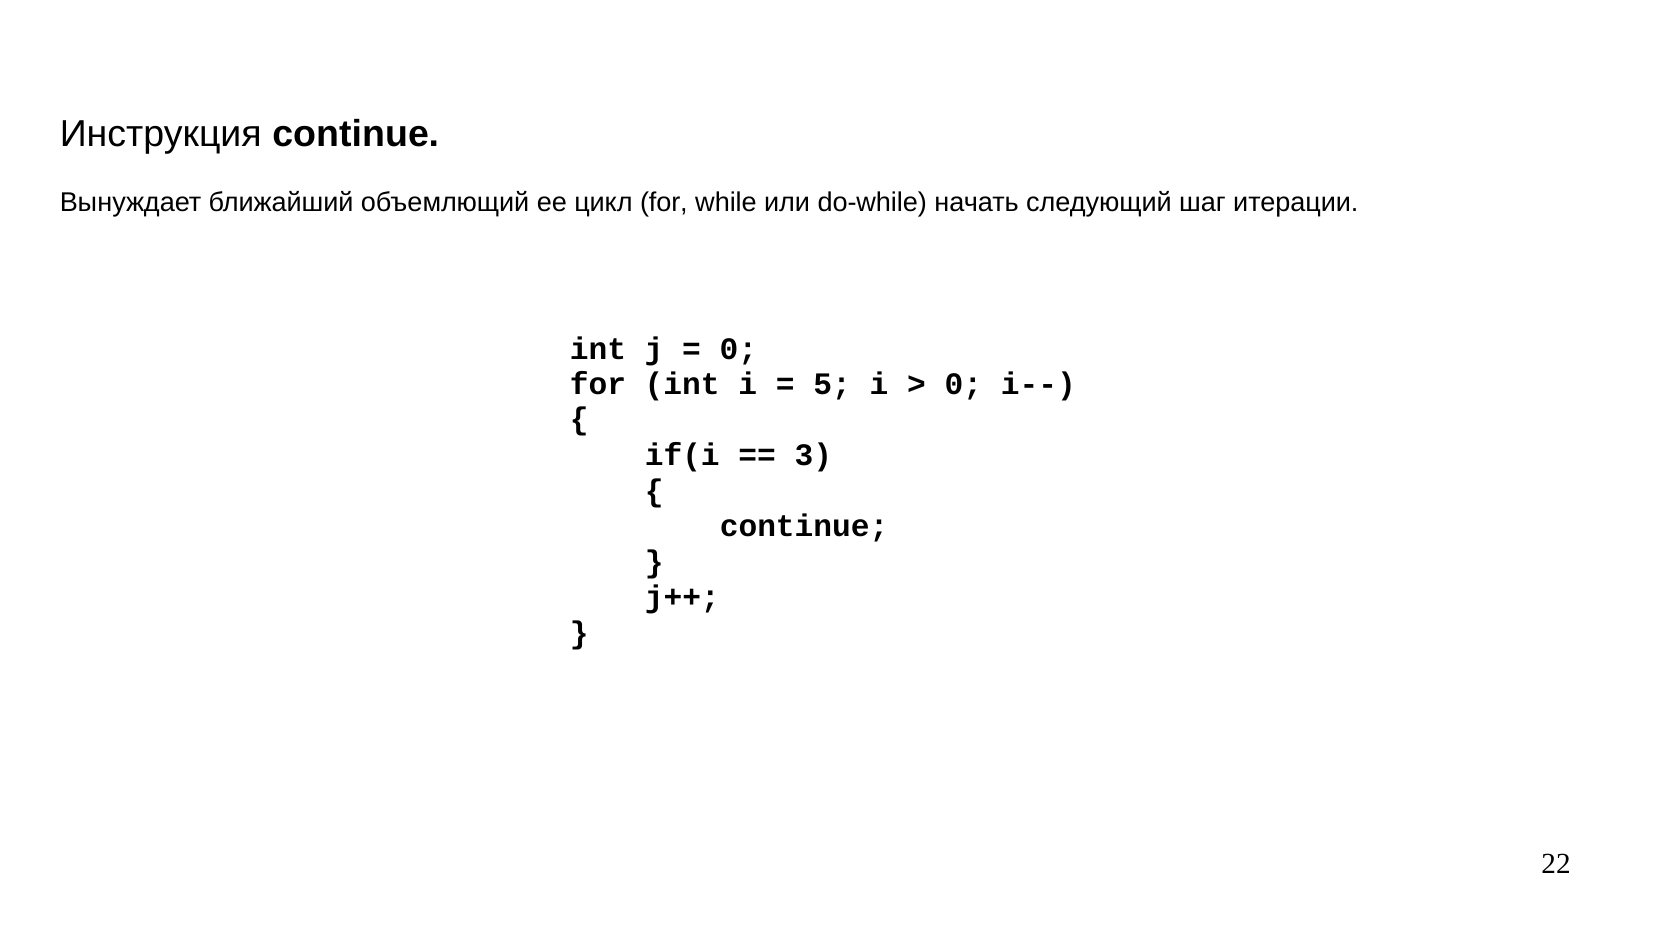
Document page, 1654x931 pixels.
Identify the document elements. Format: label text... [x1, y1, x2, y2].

text_box Инструкция continue. [45, 105, 1366, 162]
text_box Вынуждает ближайший объемлющий ее цикл (for, while или do-while) начать следующий шаг итерации. [45, 180, 1591, 226]
text_box int j = 0; for (int i = 5; i > 0; i--) { if(i == 3) { continue; } j++; } [555, 325, 1186, 661]
